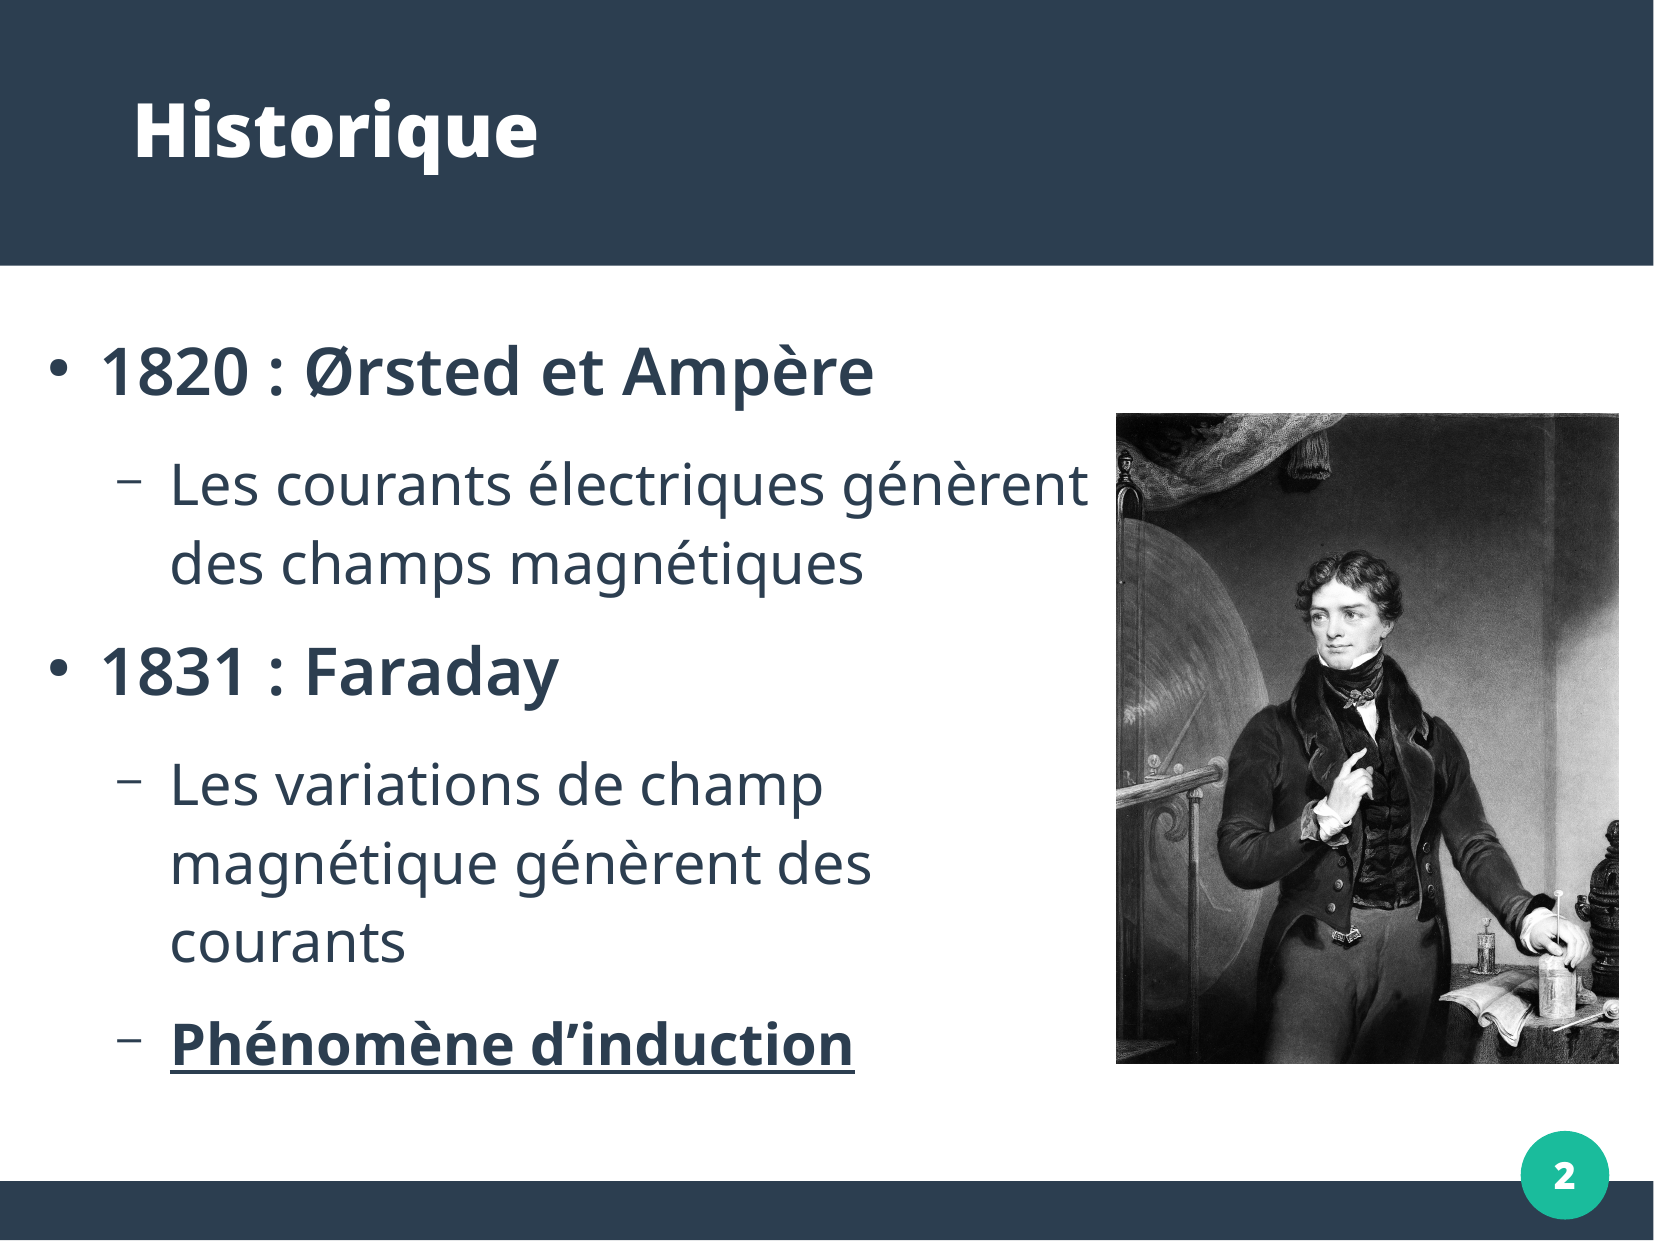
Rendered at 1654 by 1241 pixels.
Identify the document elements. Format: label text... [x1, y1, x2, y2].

title Historique [59, 49, 1595, 207]
list 1820 : Ørsted et Ampère Les courants électriques génèrent des champs magnétiques 1831 : Faraday Les variations de champ magnétique génèrent des courants Phénomène d’induction [29, 324, 1093, 1152]
picture [1116, 413, 1619, 1064]
